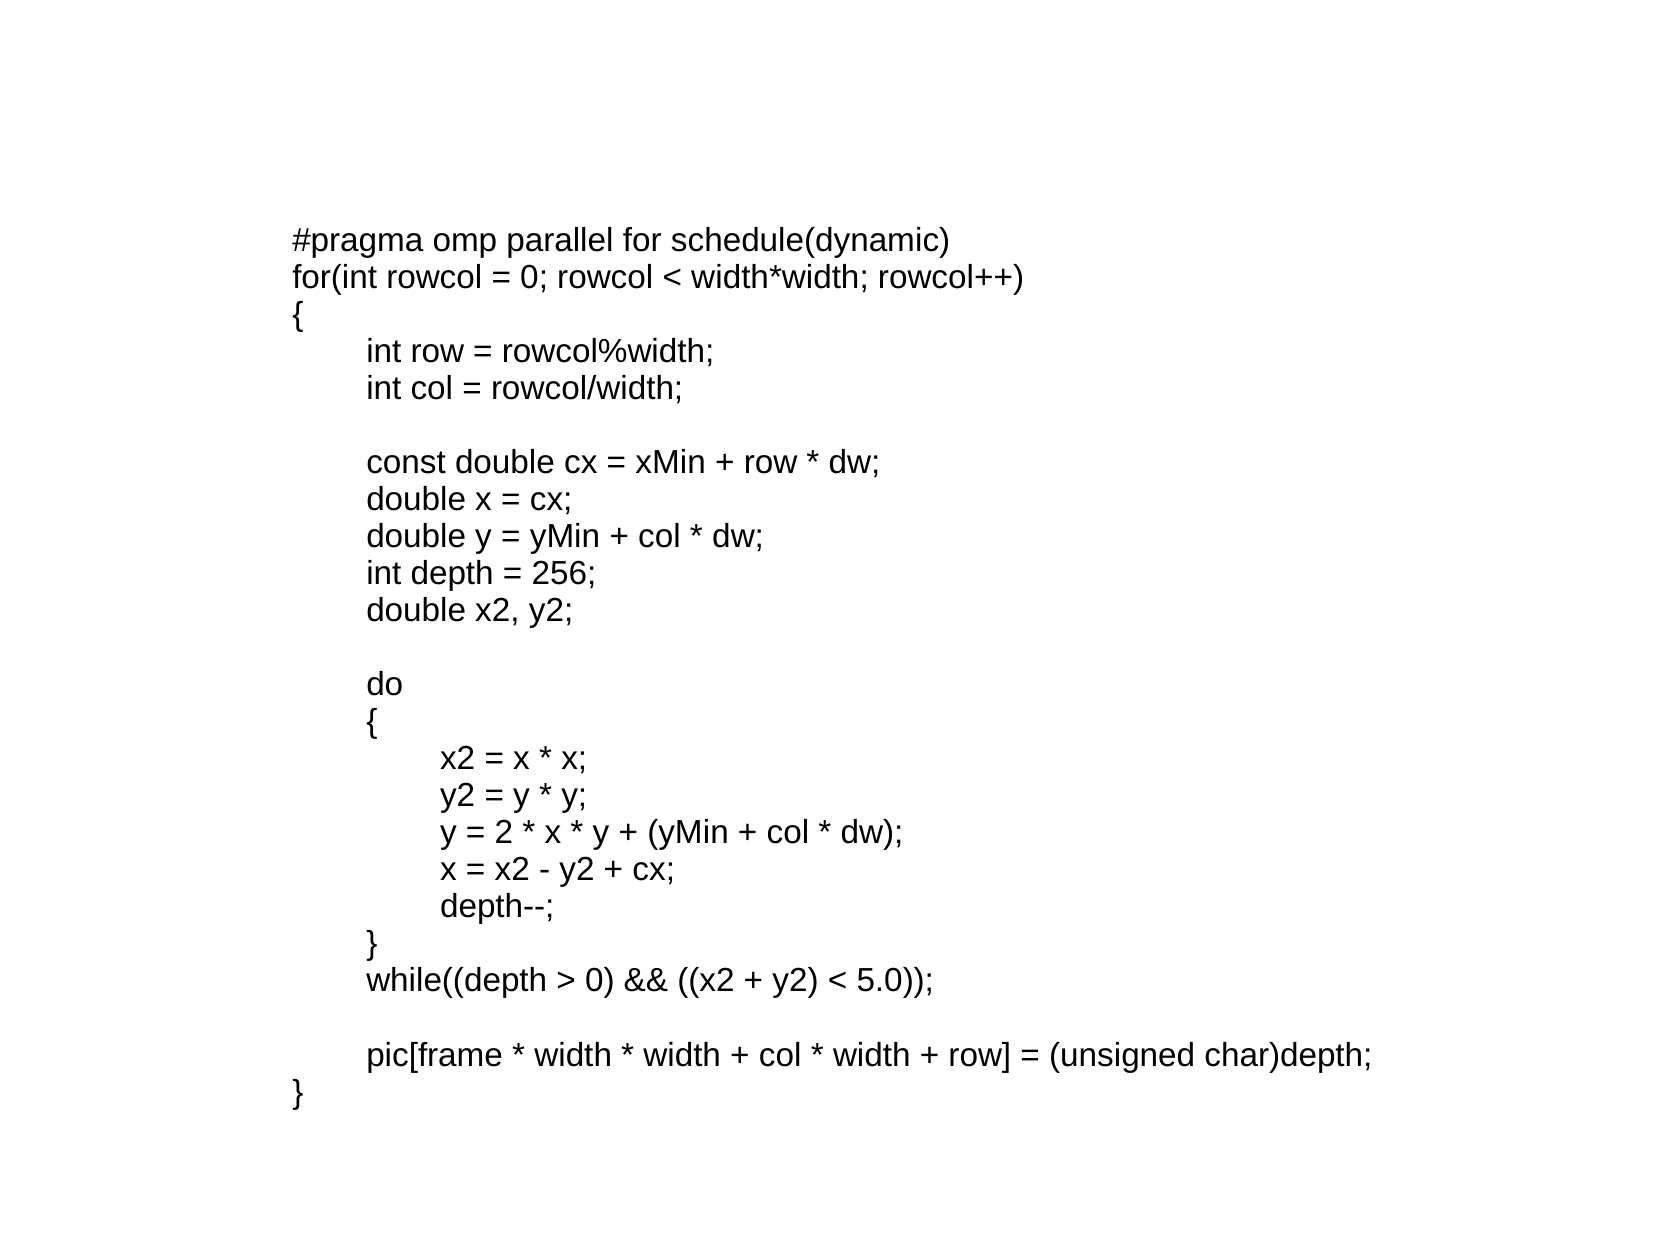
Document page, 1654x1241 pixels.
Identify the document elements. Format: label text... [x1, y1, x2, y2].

subtitle #pragma omp parallel for schedule(dynamic) for(int rowcol = 0; rowcol < width*width; rowcol++) { int row = rowcol%width; int col = rowcol/width; const double cx = xMin + row * dw; double x = cx; double y = yMin + col * dw; int depth = 256; double x2, y2; do { x2 = x * x; y2 = y * y; y = 2 * x * y + (yMin + col * dw); x = x2 - y2 + cx; depth--; } while((depth > 0) && ((x2 + y2) < 5.0)); pic[frame * width * width + col * width + row] = (unsigned char)depth; } [70, 185, 1560, 1146]
